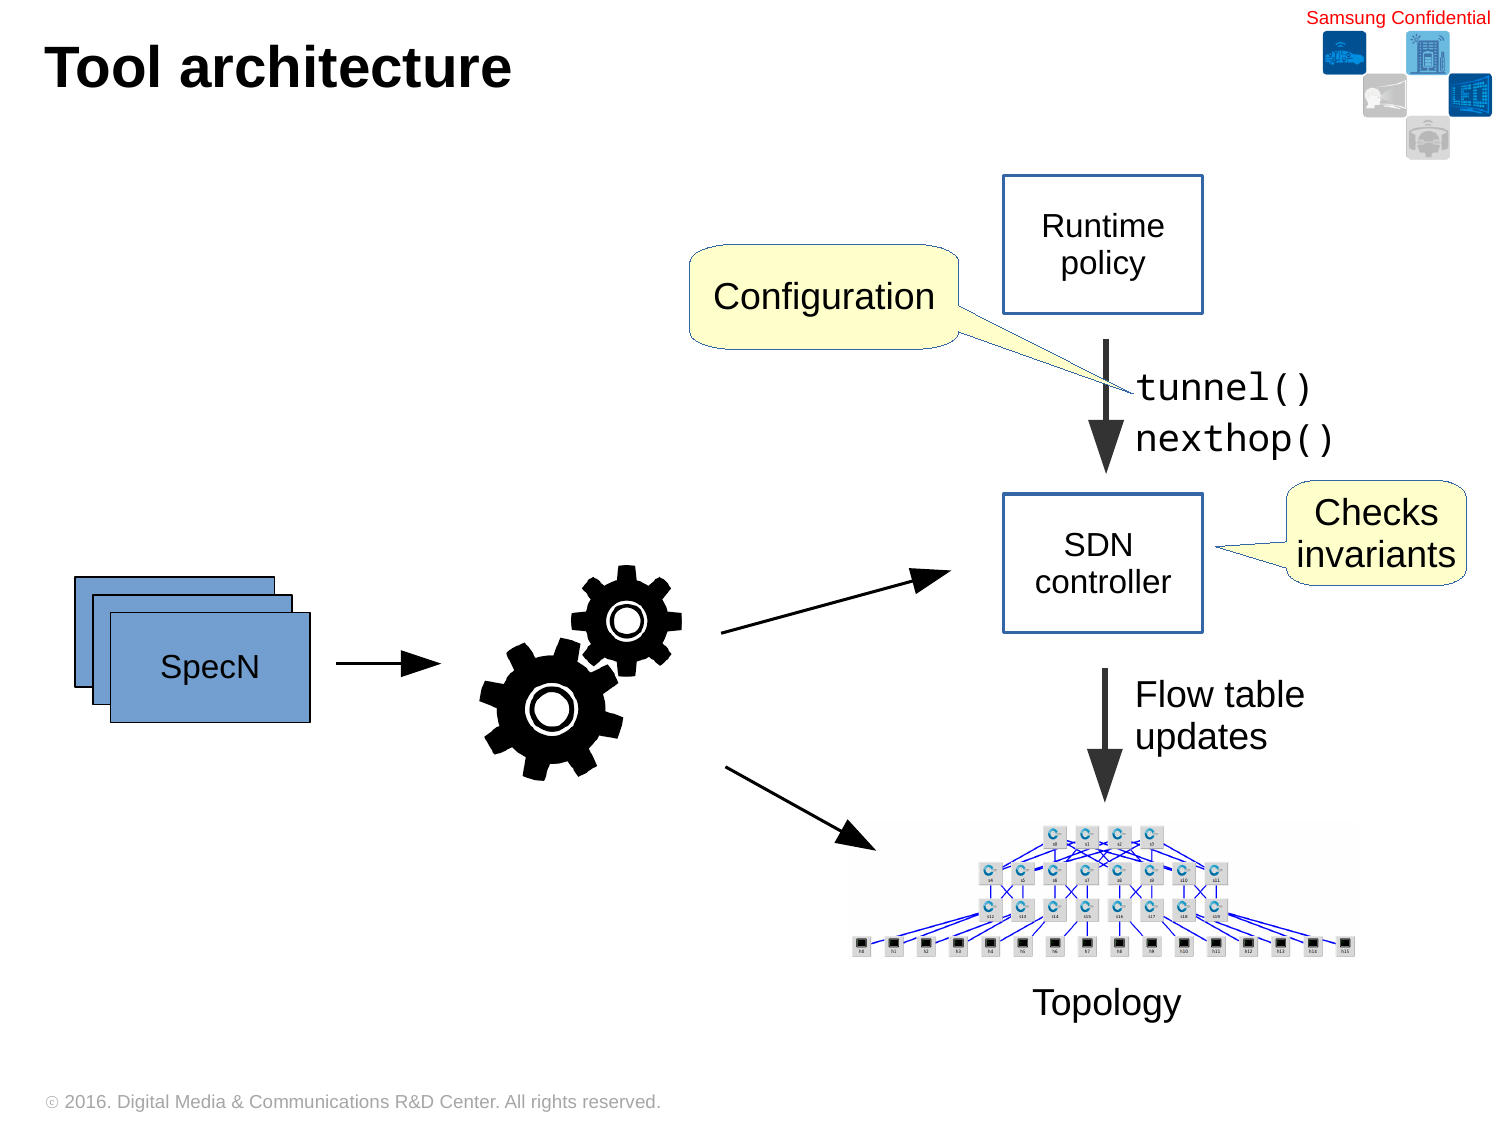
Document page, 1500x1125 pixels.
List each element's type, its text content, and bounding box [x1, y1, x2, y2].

text_box SpecN [92, 594, 293, 705]
title Tool architecture [29, 20, 1380, 108]
text_box Runtime policy [1003, 175, 1203, 314]
picture [846, 820, 1358, 959]
text_box Configuration [689, 244, 1134, 394]
text_box SpecN [110, 612, 310, 723]
text_box tunnel() nexthop() [1120, 352, 1353, 455]
text_box Checks invariants [1215, 480, 1467, 586]
picture [1321, 30, 1493, 160]
text_box SpecN [75, 577, 275, 687]
text_box Topology [1017, 974, 1197, 1031]
picture [479, 565, 682, 781]
text_box Flow table updates [1120, 665, 1321, 765]
text_box SDN controller [1003, 493, 1203, 633]
